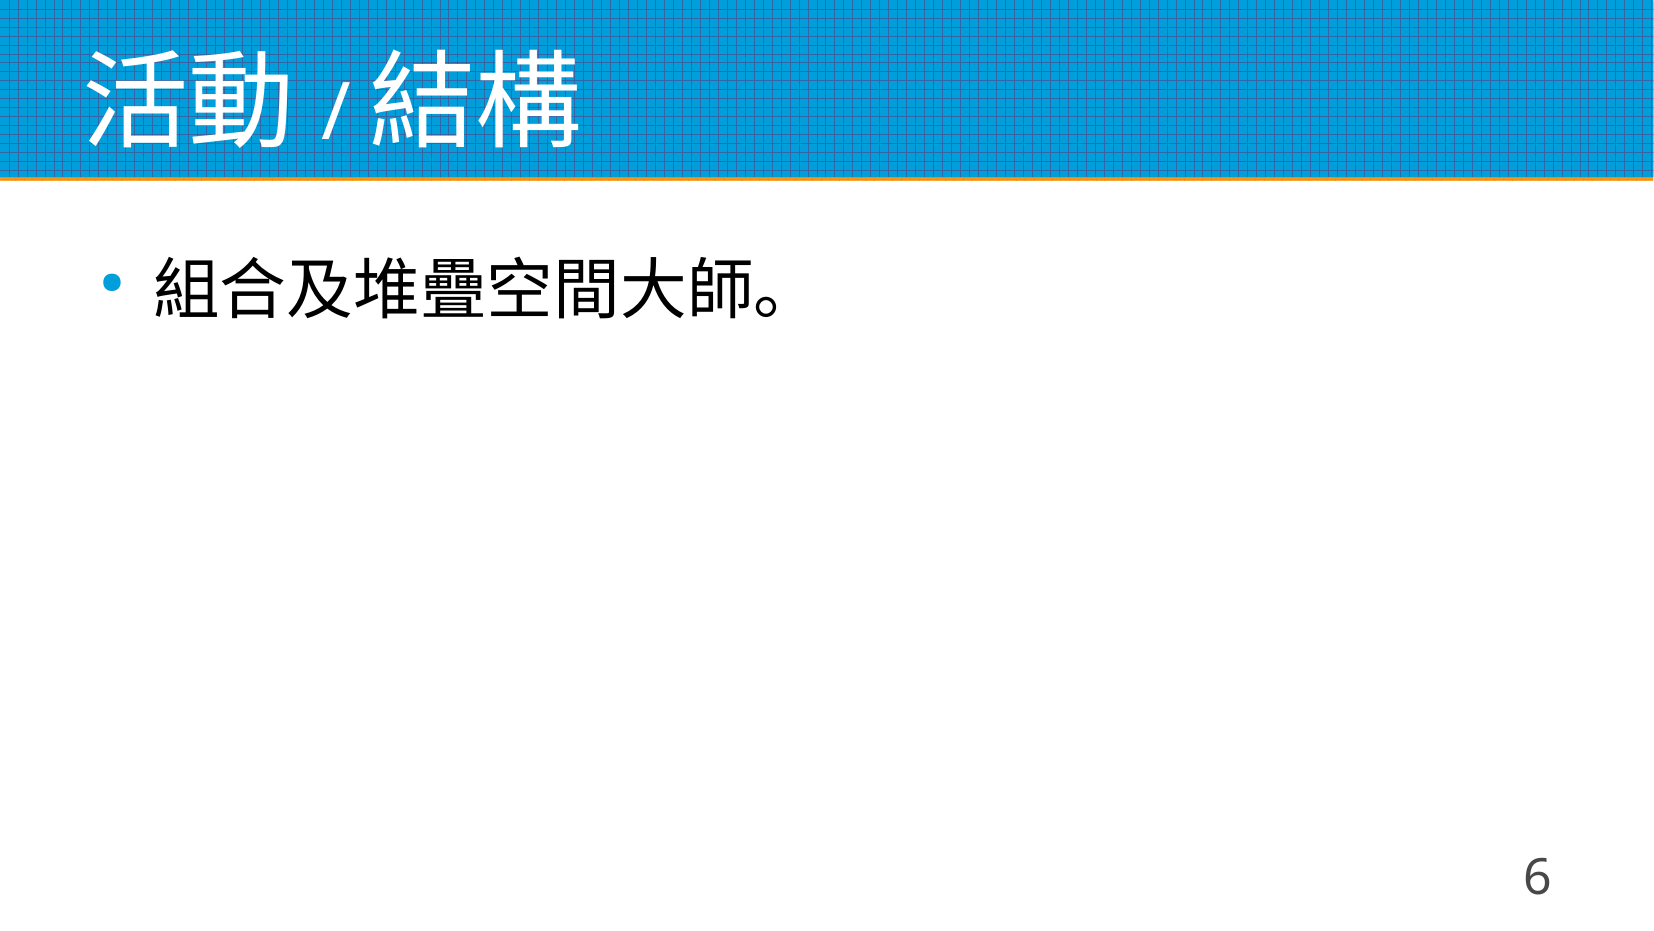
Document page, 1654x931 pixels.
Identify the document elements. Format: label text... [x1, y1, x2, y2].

list 組合及堆疊空間大師。 [82, 236, 1563, 811]
title 活動/結構 [82, 14, 1571, 171]
